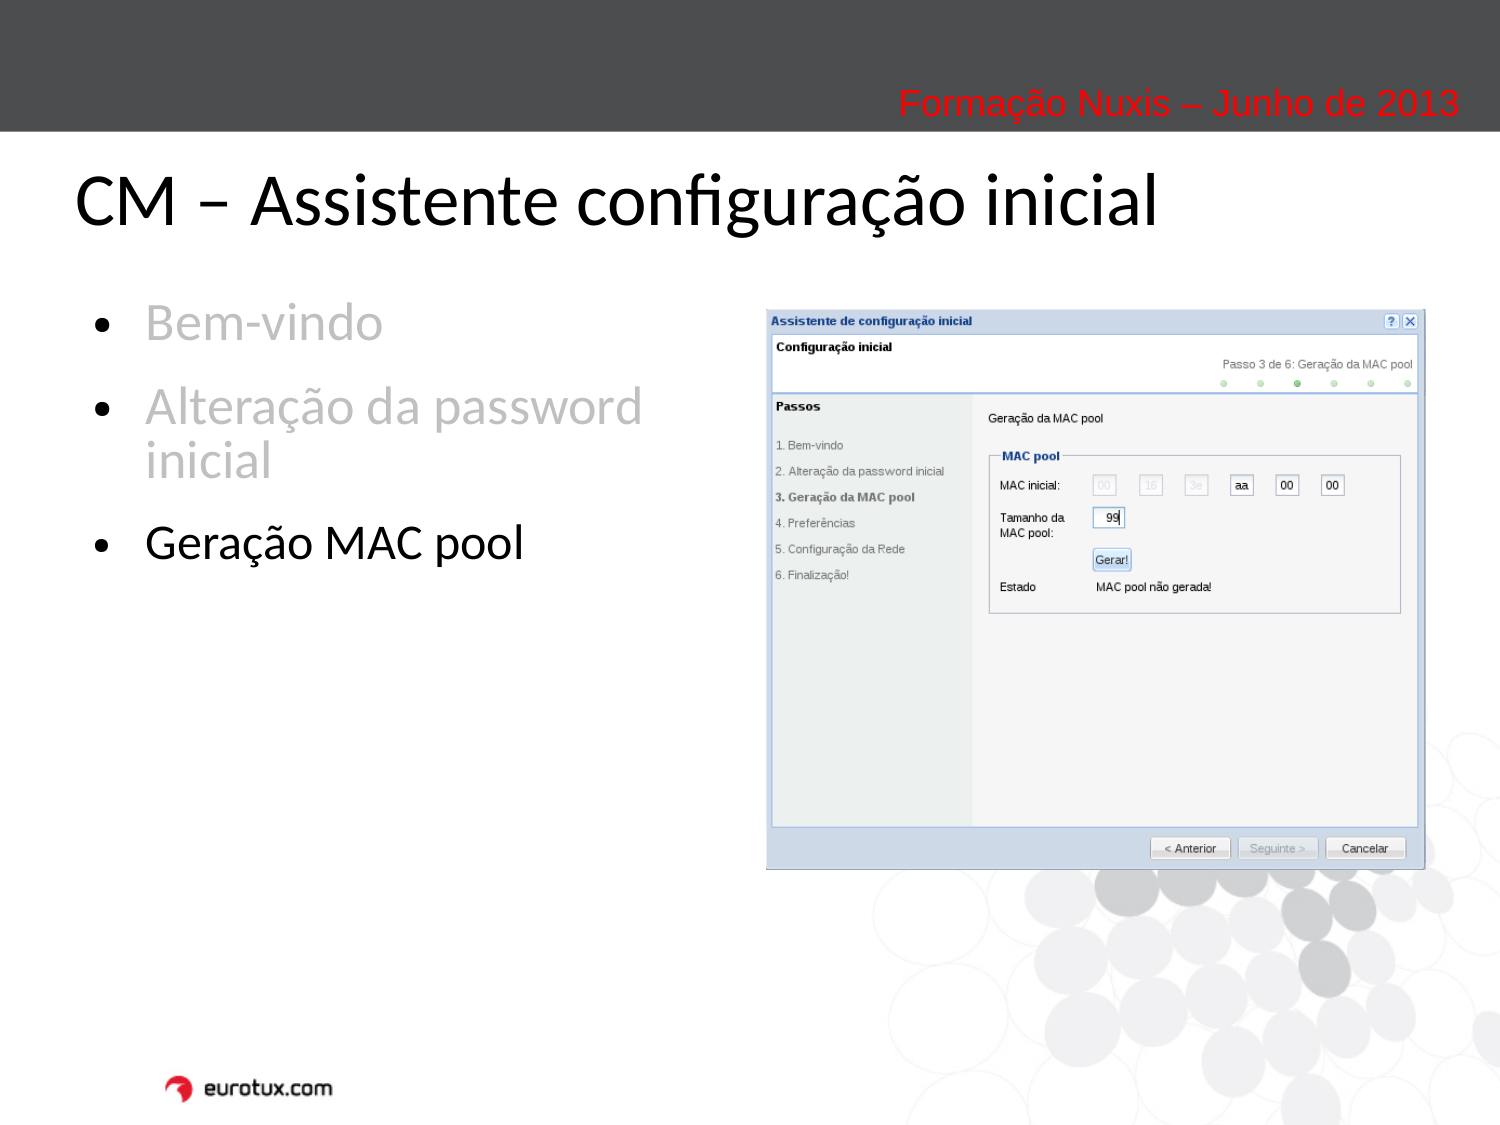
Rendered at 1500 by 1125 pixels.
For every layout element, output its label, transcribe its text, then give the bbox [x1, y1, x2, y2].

picture [0, 0, 1500, 1125]
title CM – Assistente configuração inicial [75, 112, 1425, 301]
list Bem-vindo Alteração da password inicial Geração MAC pool [75, 299, 734, 1043]
